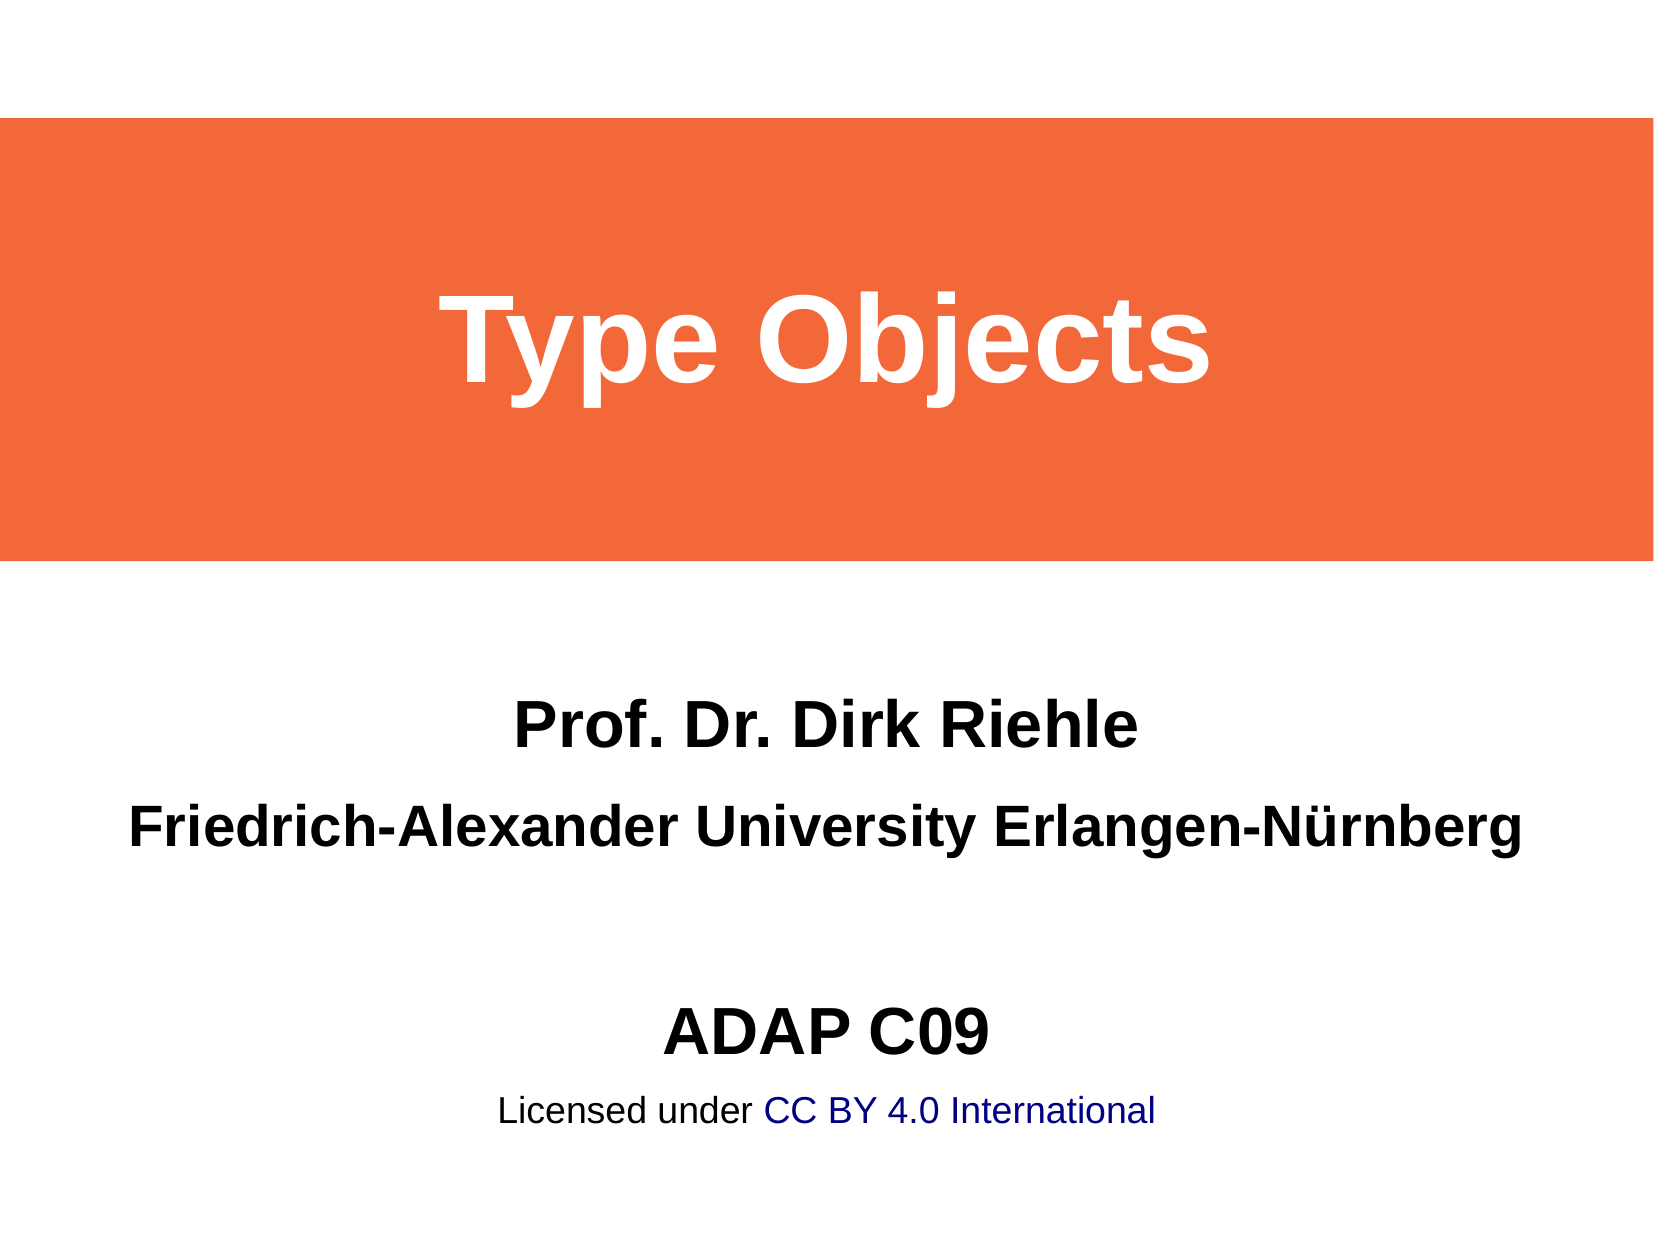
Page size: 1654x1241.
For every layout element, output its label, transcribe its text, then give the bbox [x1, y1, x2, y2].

subtitle Prof. Dr. Dirk Riehle Friedrich-Alexander University Erlangen-Nürnberg ADAP C09 Licensed under CC BY 4.0 International [29, 590, 1625, 1182]
title Type Objects [0, 118, 1654, 562]
